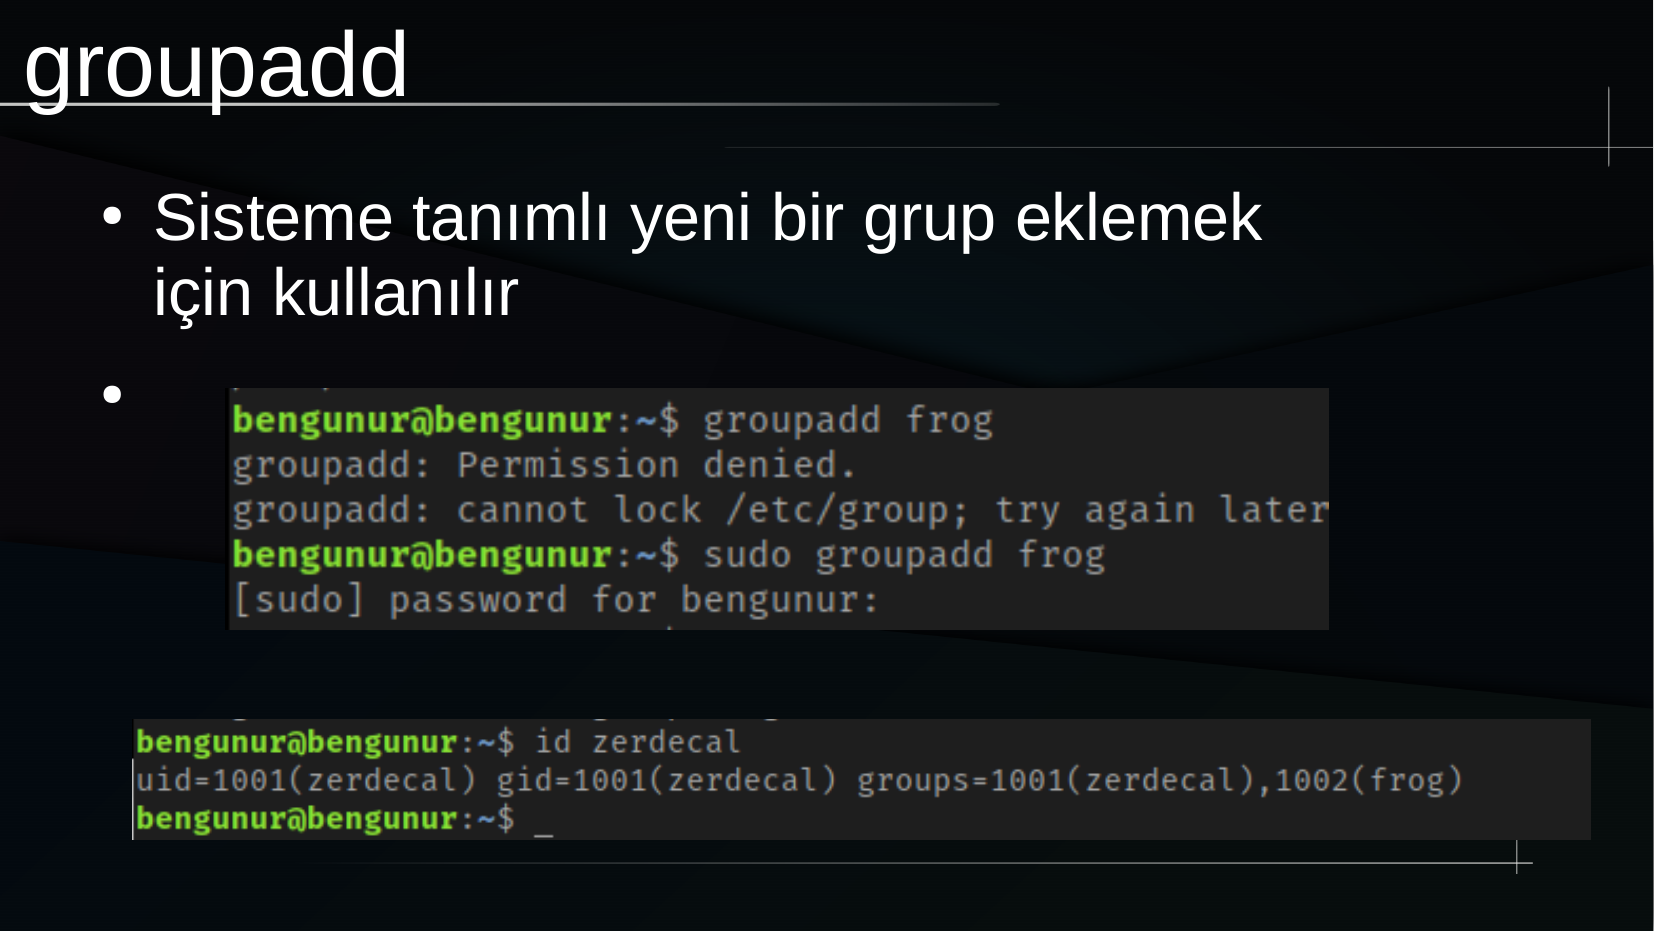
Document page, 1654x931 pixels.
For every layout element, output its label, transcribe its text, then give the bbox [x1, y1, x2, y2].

list Sisteme tanımlı yeni bir grup eklemek için kullanılır [82, 180, 1381, 720]
title groupadd [23, 11, 1589, 119]
picture [0, 0, 1654, 931]
